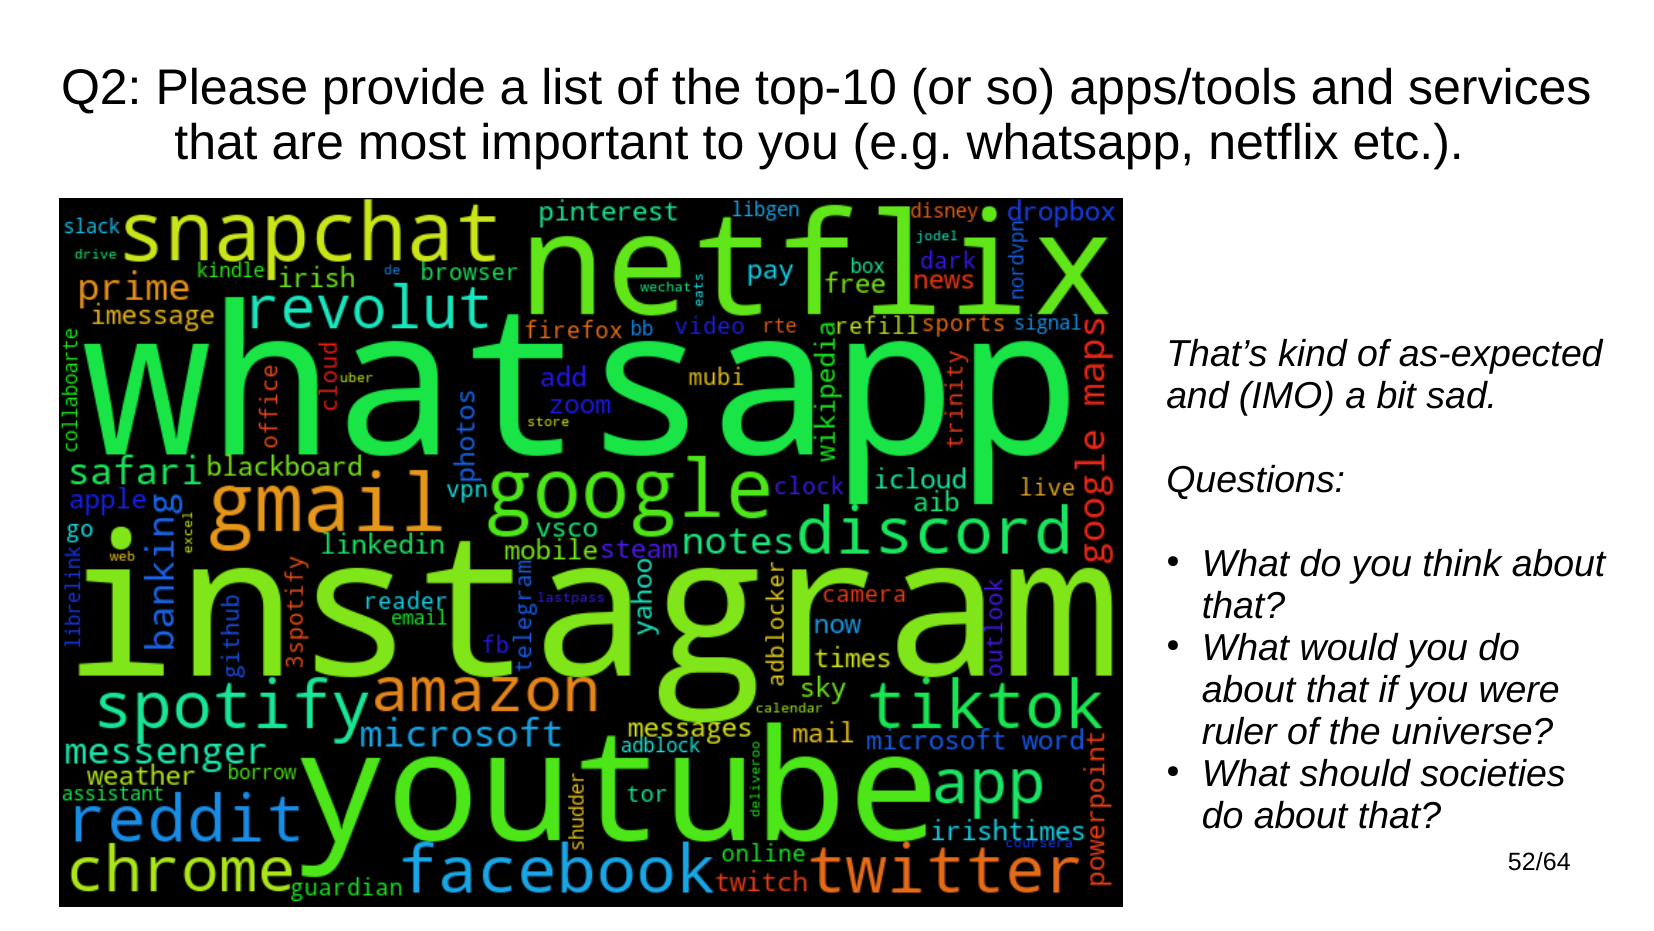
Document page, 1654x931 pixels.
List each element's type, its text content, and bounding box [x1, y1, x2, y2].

picture [59, 198, 1123, 908]
title Q2: Please provide a list of the top-10 (or so) apps/tools and services that are most important to you (e.g. whatsapp, netflix etc.). [29, 31, 1625, 199]
text_box That’s kind of as-expected and (IMO) a bit sad. Questions: What do you think about that? What would you do about that if you were ruler of the universe? What should societies do about that? [1151, 324, 1625, 886]
